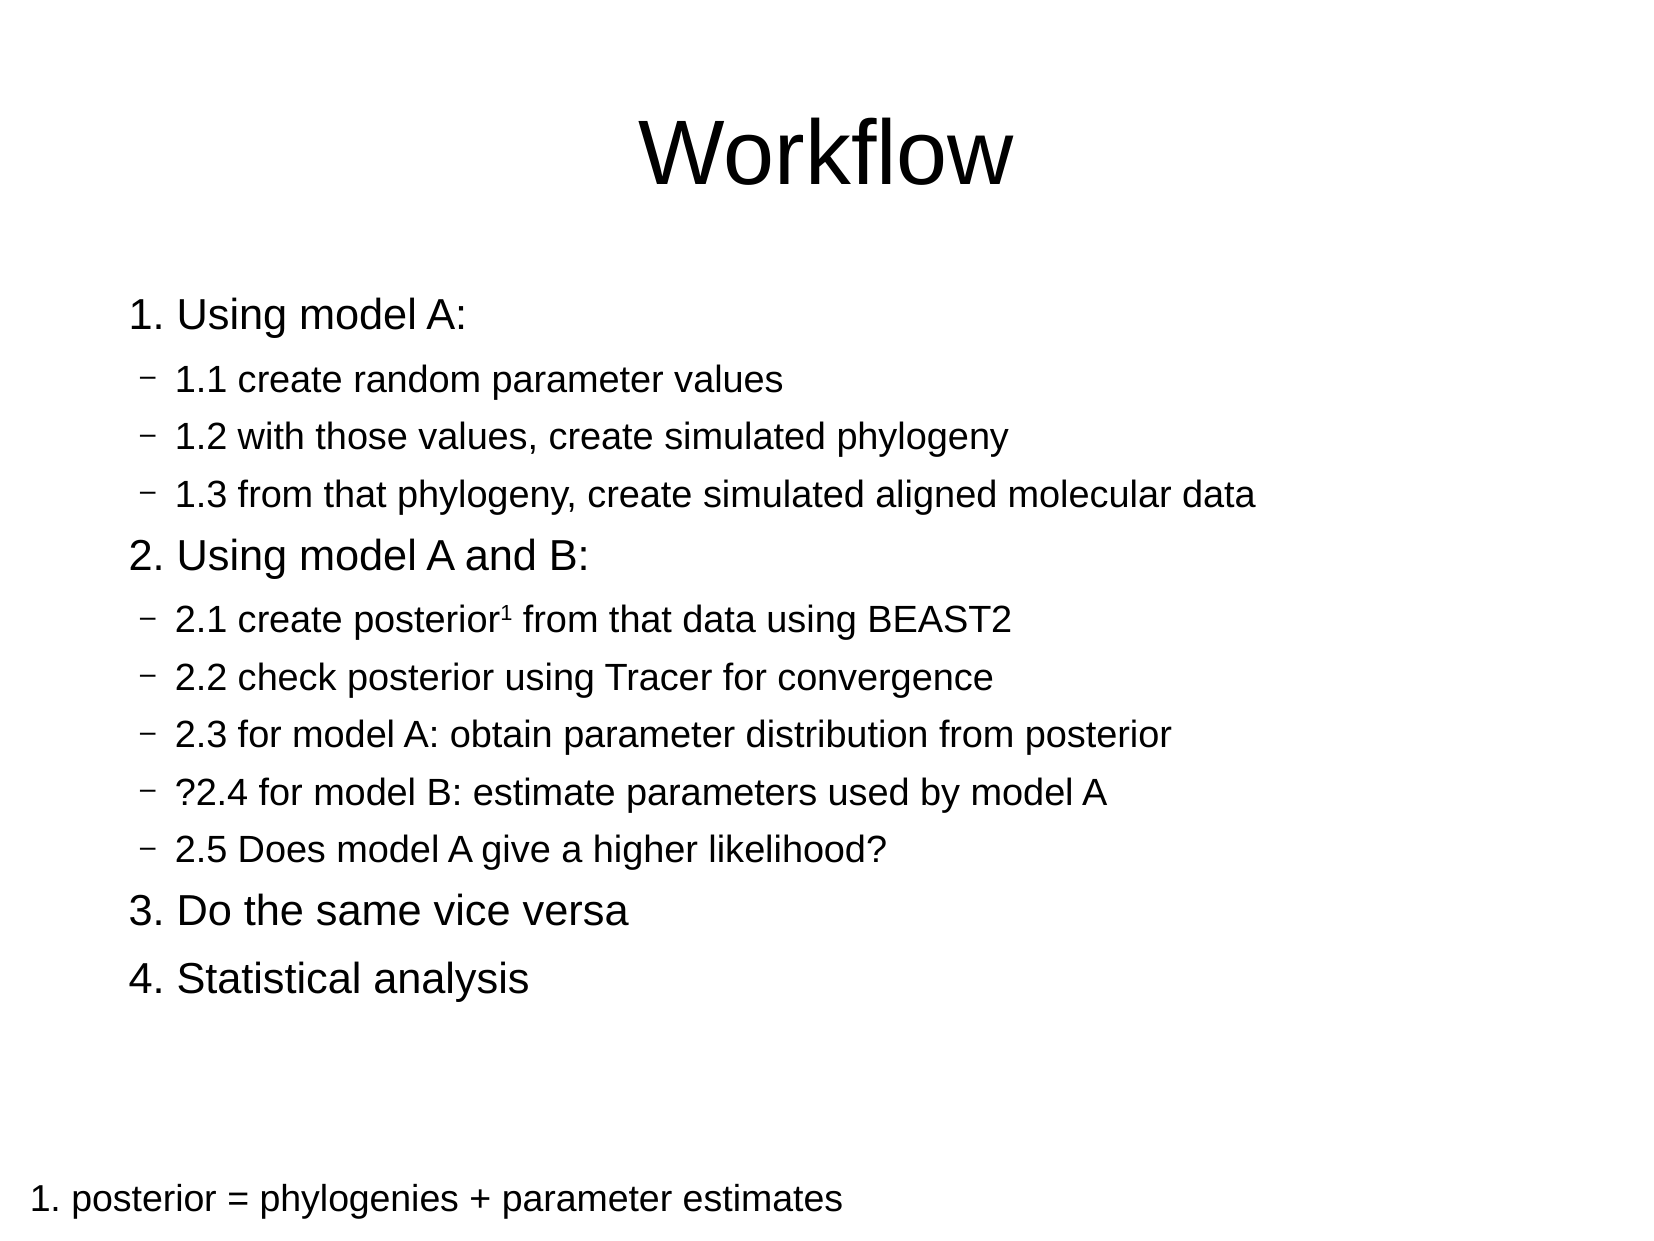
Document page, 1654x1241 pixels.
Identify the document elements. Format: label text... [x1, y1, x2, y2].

text_box 1. posterior = phylogenies + parameter estimates [15, 1170, 1111, 1227]
list 1. Using model A: 1.1 create random parameter values 1.2 with those values, create simulated phylogeny 1.3 from that phylogeny, create simulated aligned molecular data 2. Using model A and B: 2.1 create posterior1 from that data using BEAST2 2.2 check posterior using Tracer for convergence 2.3 for model A: obtain parameter distribution from posterior ?2.4 for model B: estimate parameters used by model A 2.5 Does model A give a higher likelihood? 3. Do the same vice versa 4. Statistical analysis [82, 290, 1571, 1010]
title Workflow [82, 49, 1571, 257]
